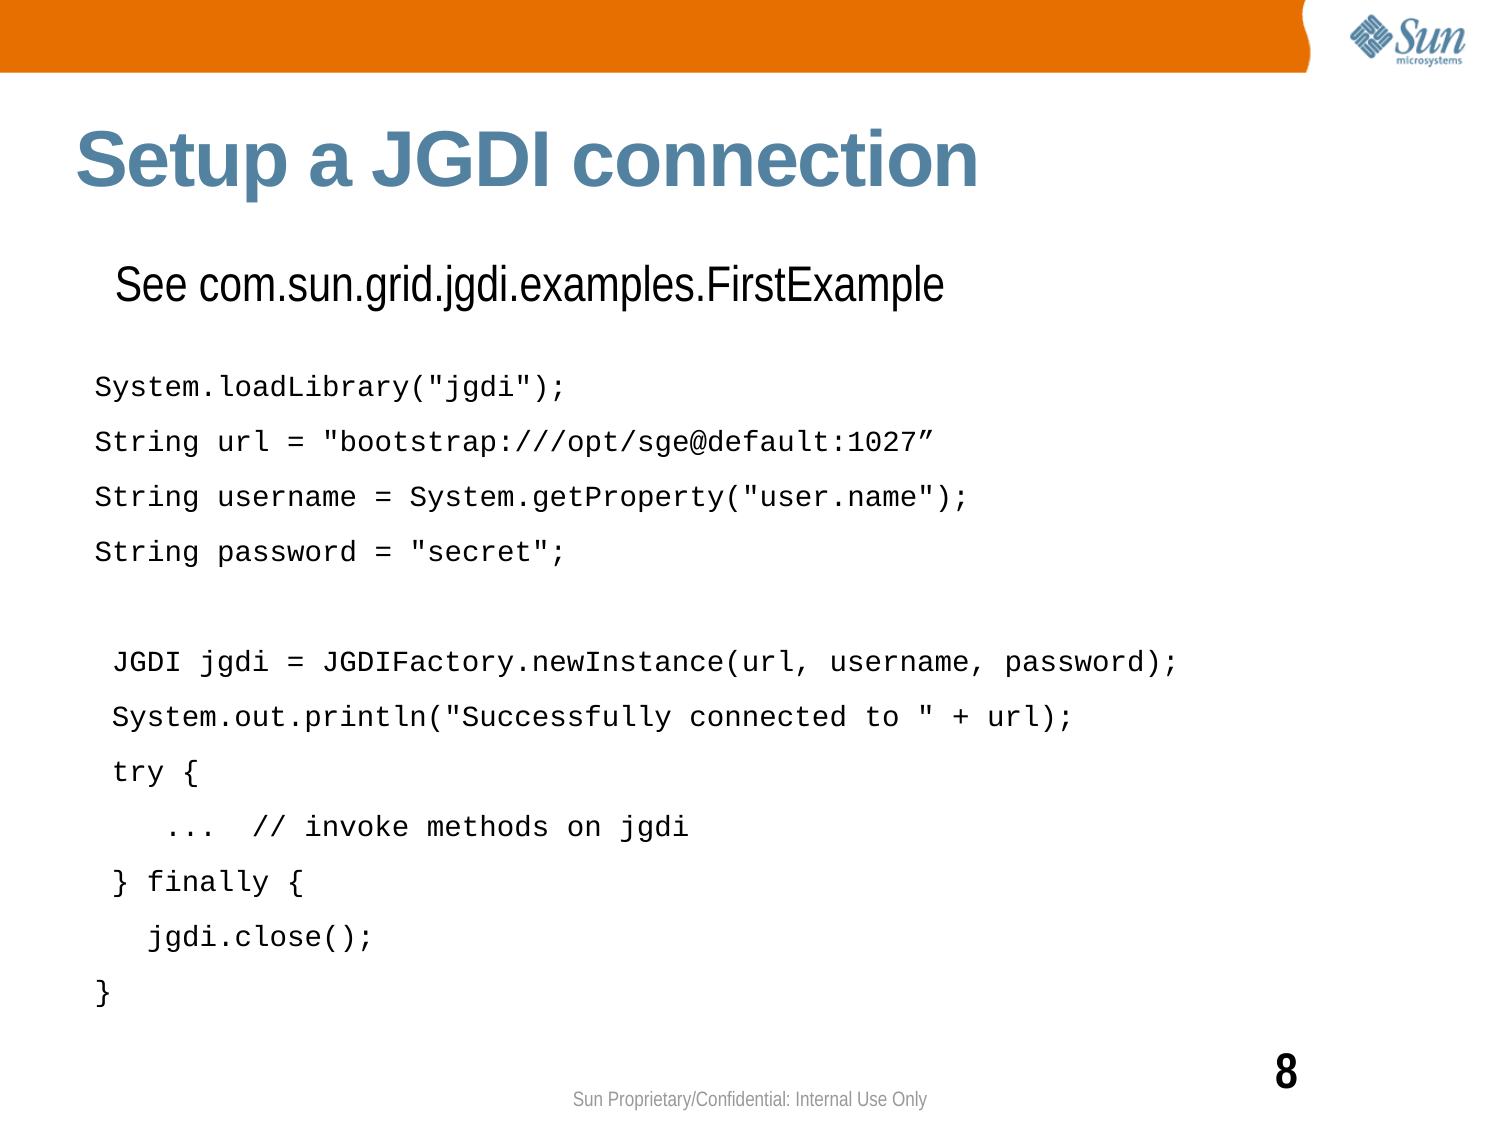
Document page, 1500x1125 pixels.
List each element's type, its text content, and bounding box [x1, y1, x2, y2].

text_box See com.sun.grid.jgdi.examples.FirstExample [95, 262, 1276, 320]
list System.loadLibrary("jgdi"); String url = "bootstrap:///opt/sge@default:1027” String username = System.getProperty("user.name"); String password = "secret"; JGDI jgdi = JGDIFactory.newInstance(url, username, password); System.out.println("Successfully connected to " + url); try { ... // invoke methods on jgdi } finally { jgdi.close(); } [75, 373, 1412, 1013]
title Setup a JGDI connection [75, 122, 1438, 228]
picture [0, 0, 1500, 75]
